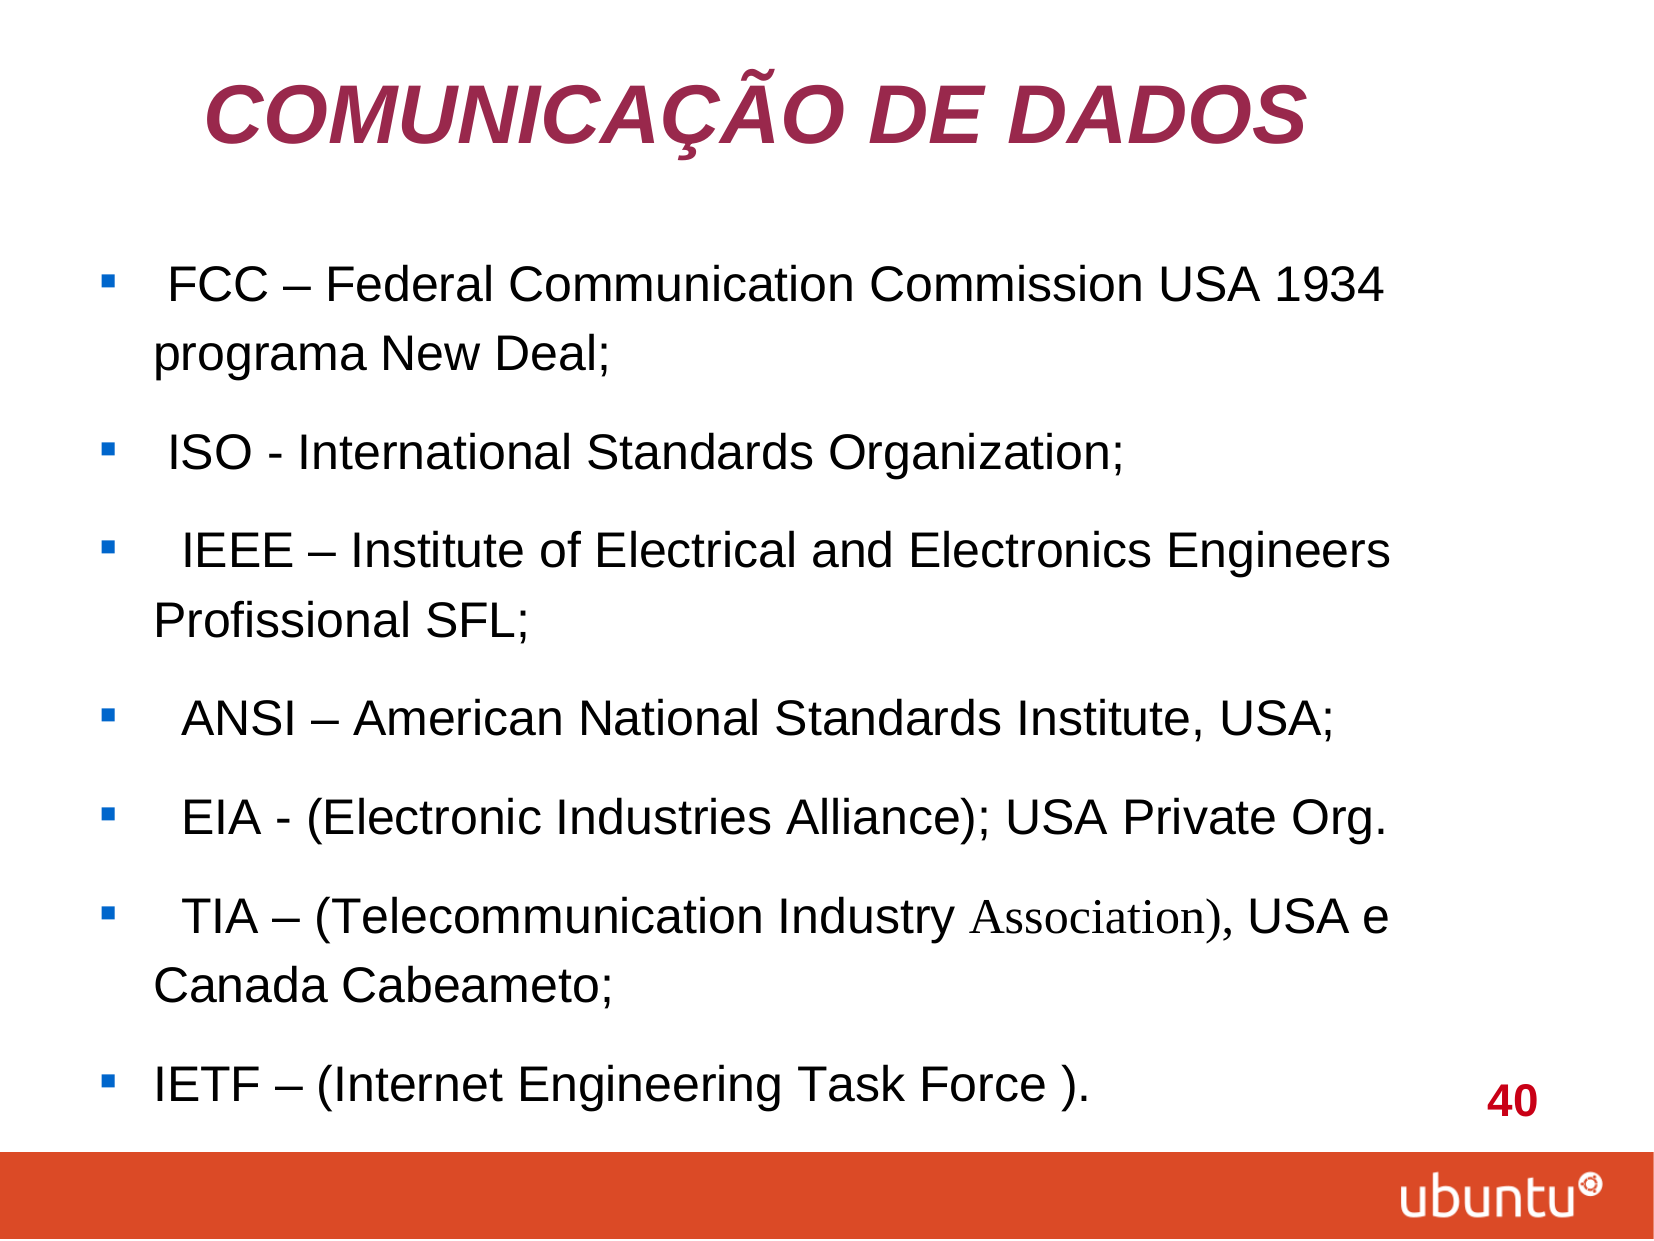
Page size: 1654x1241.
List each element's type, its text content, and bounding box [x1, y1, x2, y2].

text_box <number> [1473, 1063, 1654, 1134]
picture [0, 1152, 1654, 1239]
list FCC – Federal Communication Commission USA 1934 programa New Deal; ISO - International Standards Organization; IEEE – Institute of Electrical and Electronics Engineers Profissional SFL; ANSI – American National Standards Institute, USA; EIA - (Electronic Industries Alliance); USA Private Org. TIA – (Telecommunication Industry Association), USA e Canada Cabeameto; IETF – (Internet Engineering Task Force ). [82, 242, 1571, 1112]
title COMUNICAÇÃO DE DADOS [12, 7, 1501, 200]
